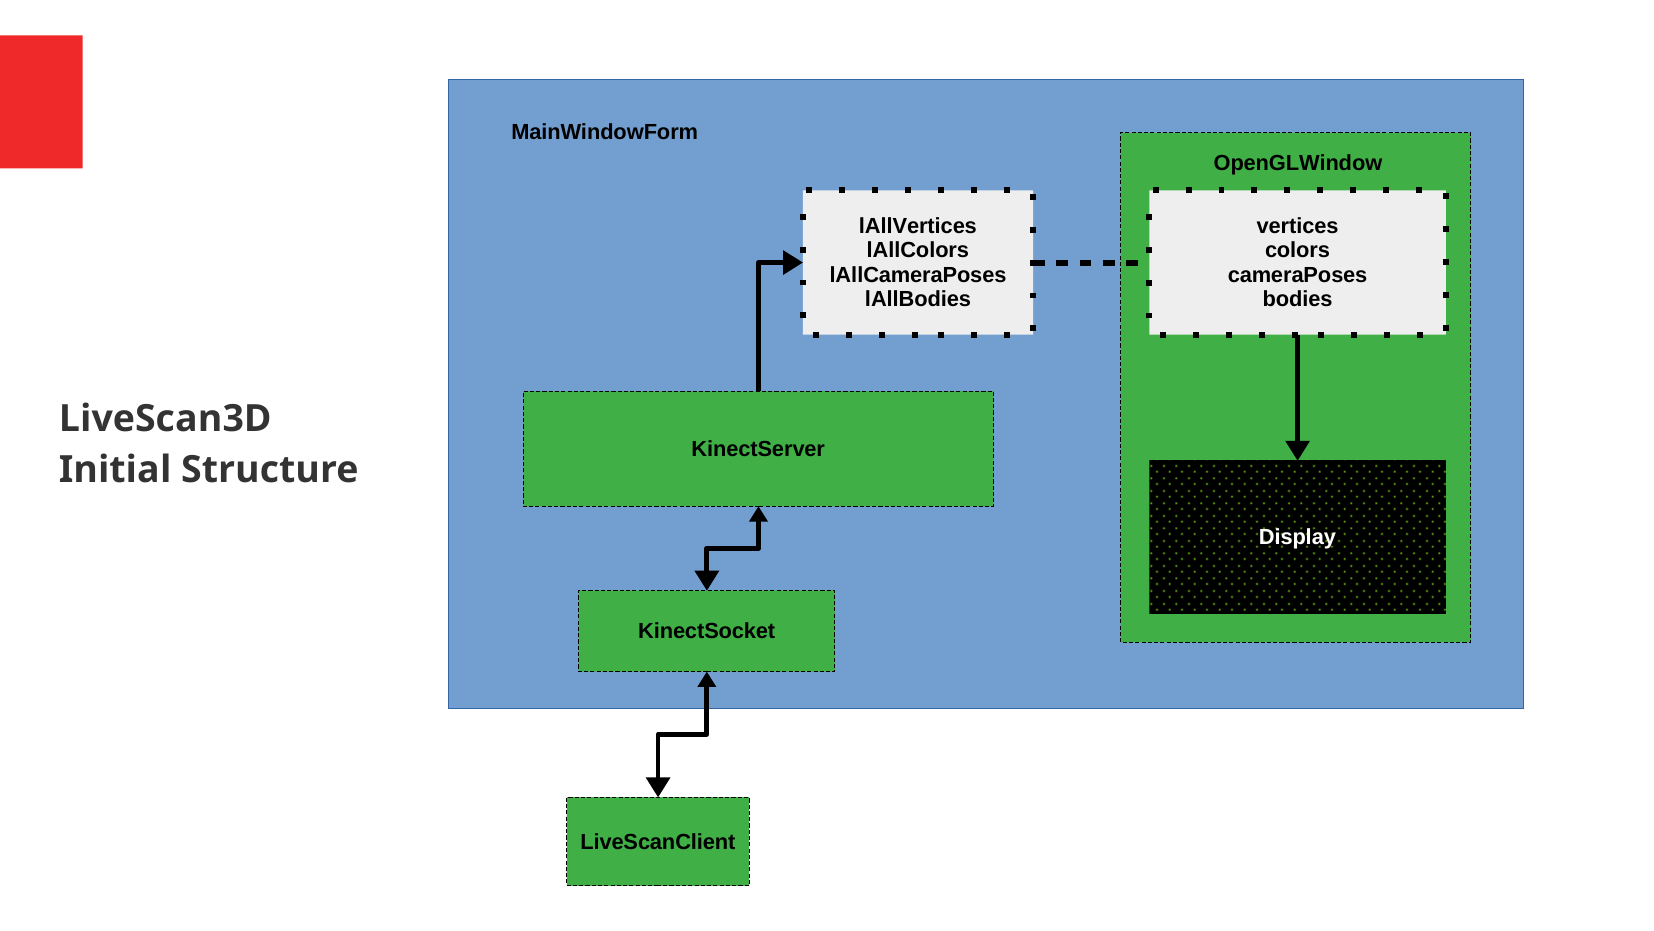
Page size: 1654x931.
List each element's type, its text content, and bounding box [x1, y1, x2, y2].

title LiveScan3D Initial Structure [59, 364, 497, 520]
text_box KinectSocket [578, 590, 835, 672]
text_box LiveScanClient [566, 797, 750, 886]
text_box lAllVertices lAllColors lAllCameraPoses lAllBodies [802, 190, 1034, 335]
text_box OpenGLWindow [1197, 150, 1399, 176]
text_box KinectServer [523, 391, 994, 507]
text_box Display [1149, 460, 1446, 614]
text_box MainWindowForm [472, 119, 737, 169]
text_box vertices colors cameraPoses bodies [1149, 190, 1446, 335]
text_box [448, 79, 1524, 709]
